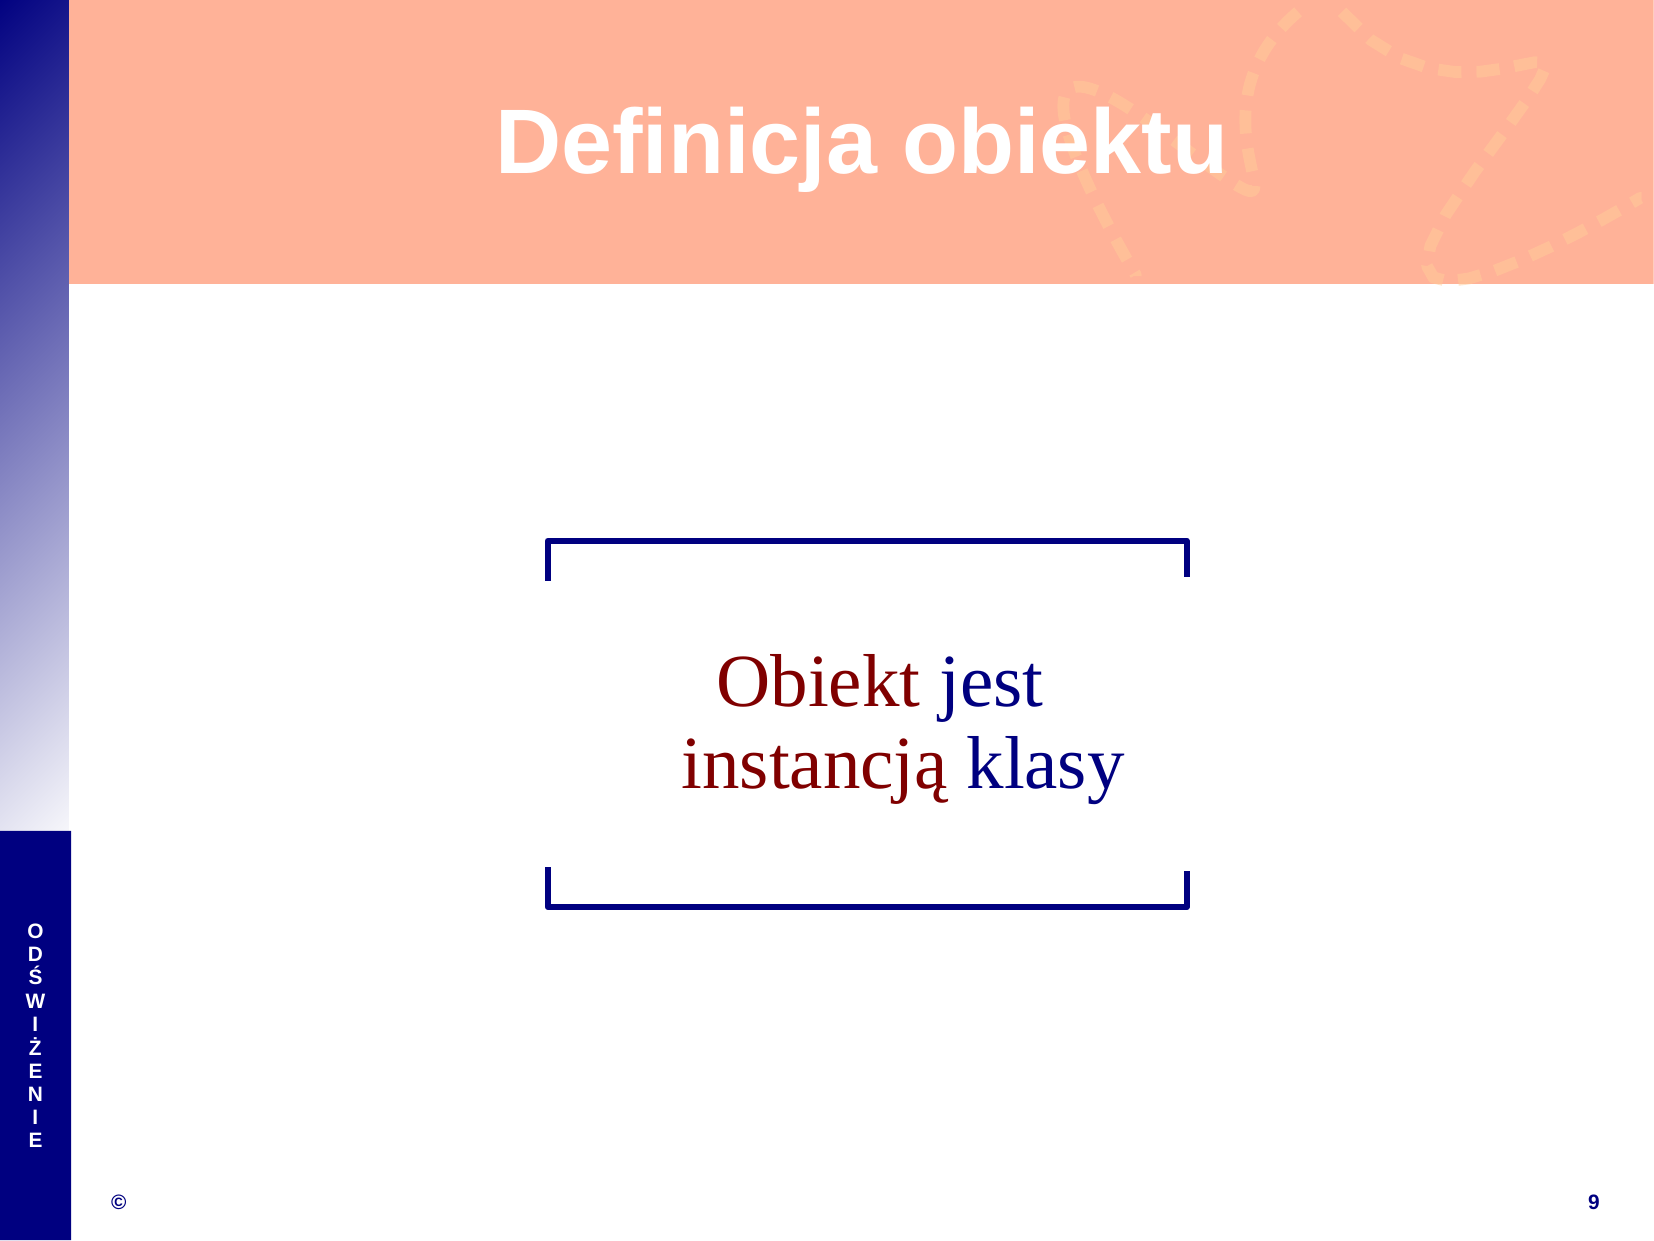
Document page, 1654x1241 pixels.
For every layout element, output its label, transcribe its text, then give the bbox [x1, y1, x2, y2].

title Definicja obiektu [108, 37, 1617, 246]
text_box Obiekt jest instancją klasy [559, 513, 1176, 931]
text_box O D Ś W I Ż E N I E [0, 831, 71, 1241]
